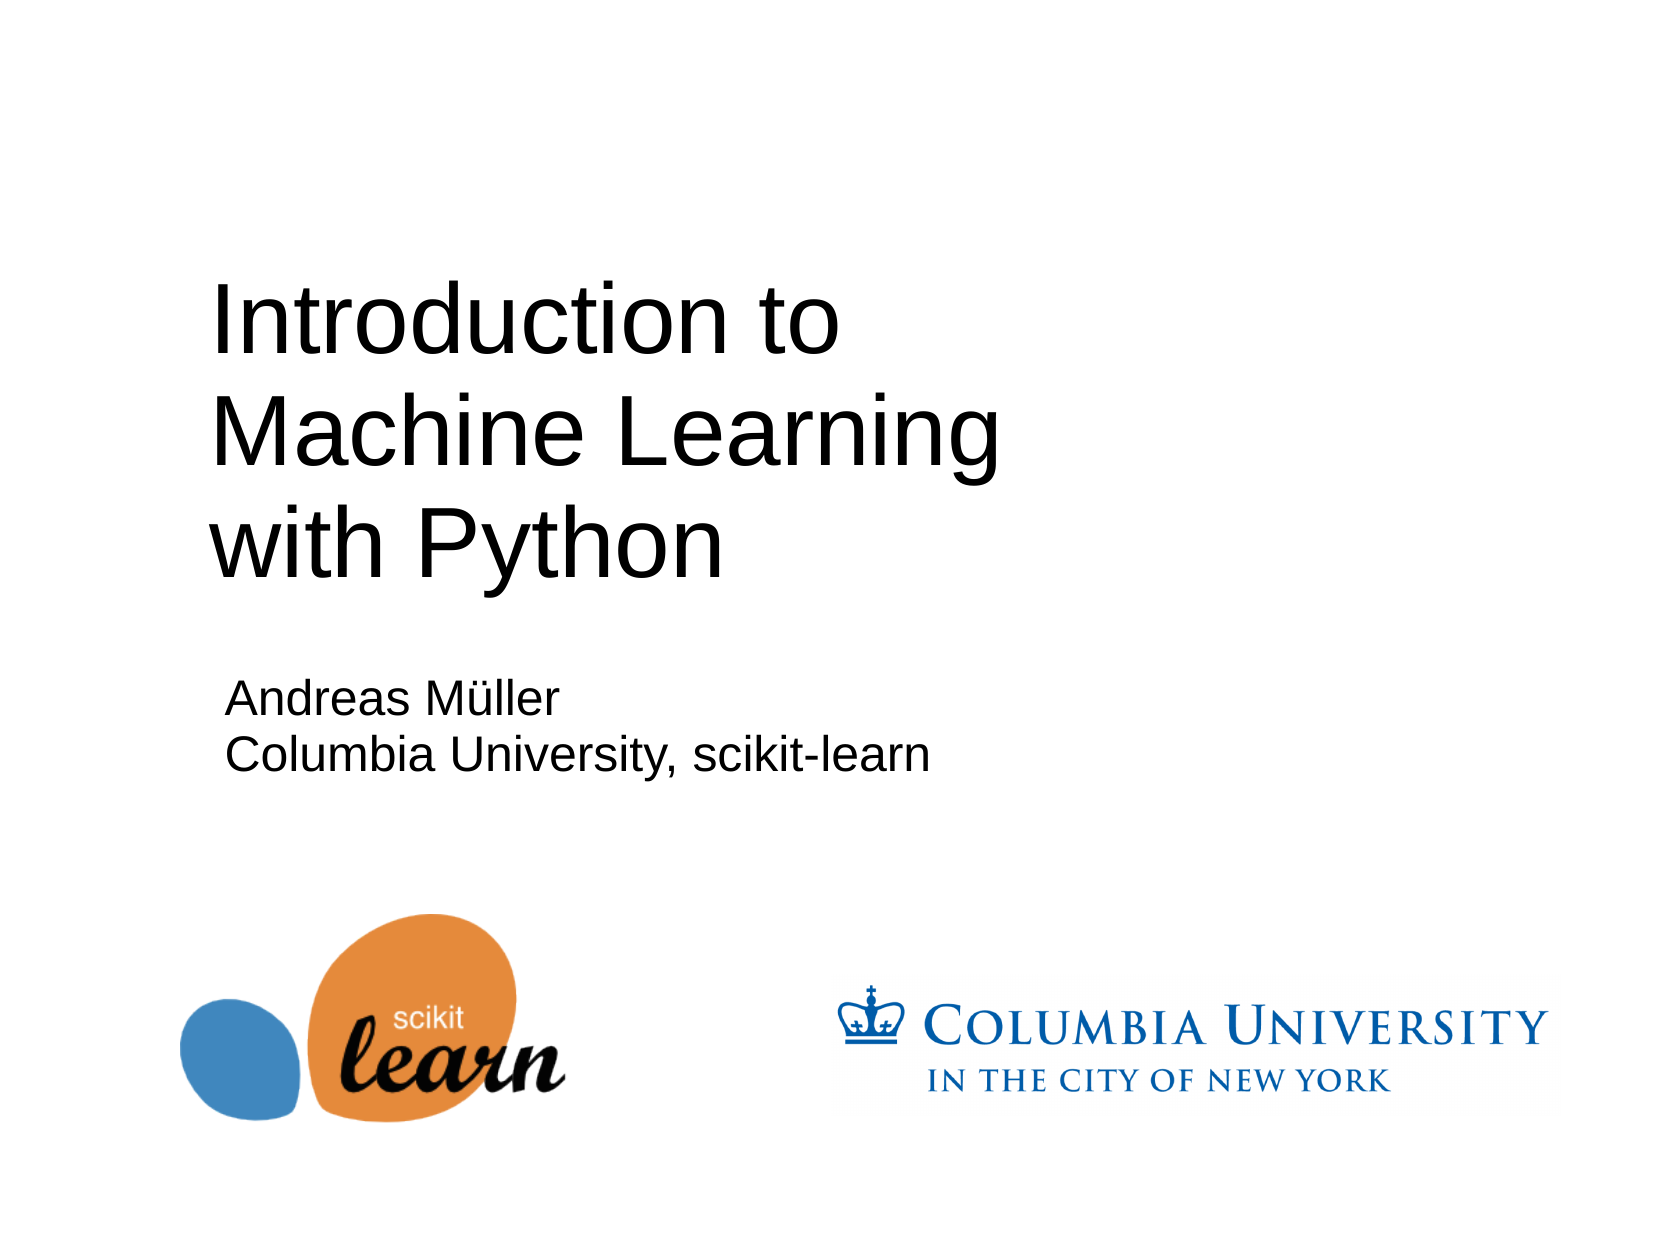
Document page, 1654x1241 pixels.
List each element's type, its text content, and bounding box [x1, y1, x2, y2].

picture [831, 974, 1561, 1116]
text_box Andreas Müller Columbia University, scikit-learn [209, 662, 1321, 873]
text_box Introduction to Machine Learning with Python [194, 256, 1305, 607]
picture [180, 914, 586, 1166]
